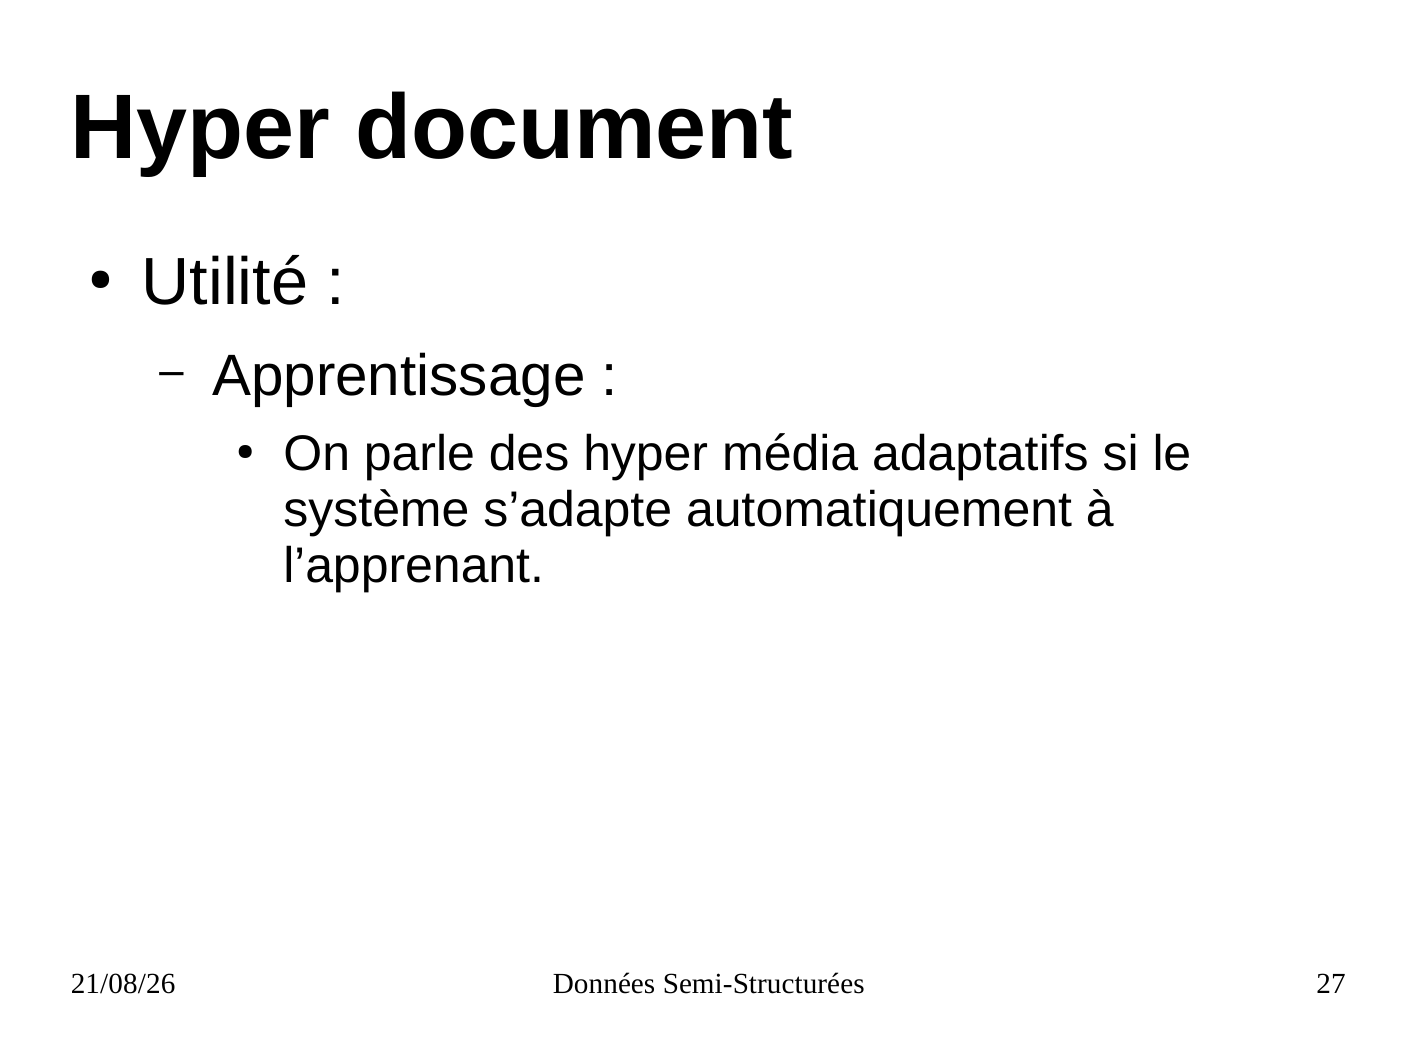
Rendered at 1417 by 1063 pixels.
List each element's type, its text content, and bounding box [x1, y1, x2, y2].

list Utilité : Apprentissage : On parle des hyper média adaptatifs si le système s’adapte automatiquement à l’apprenant. [70, 244, 1346, 925]
title Hyper document [70, 42, 1346, 212]
